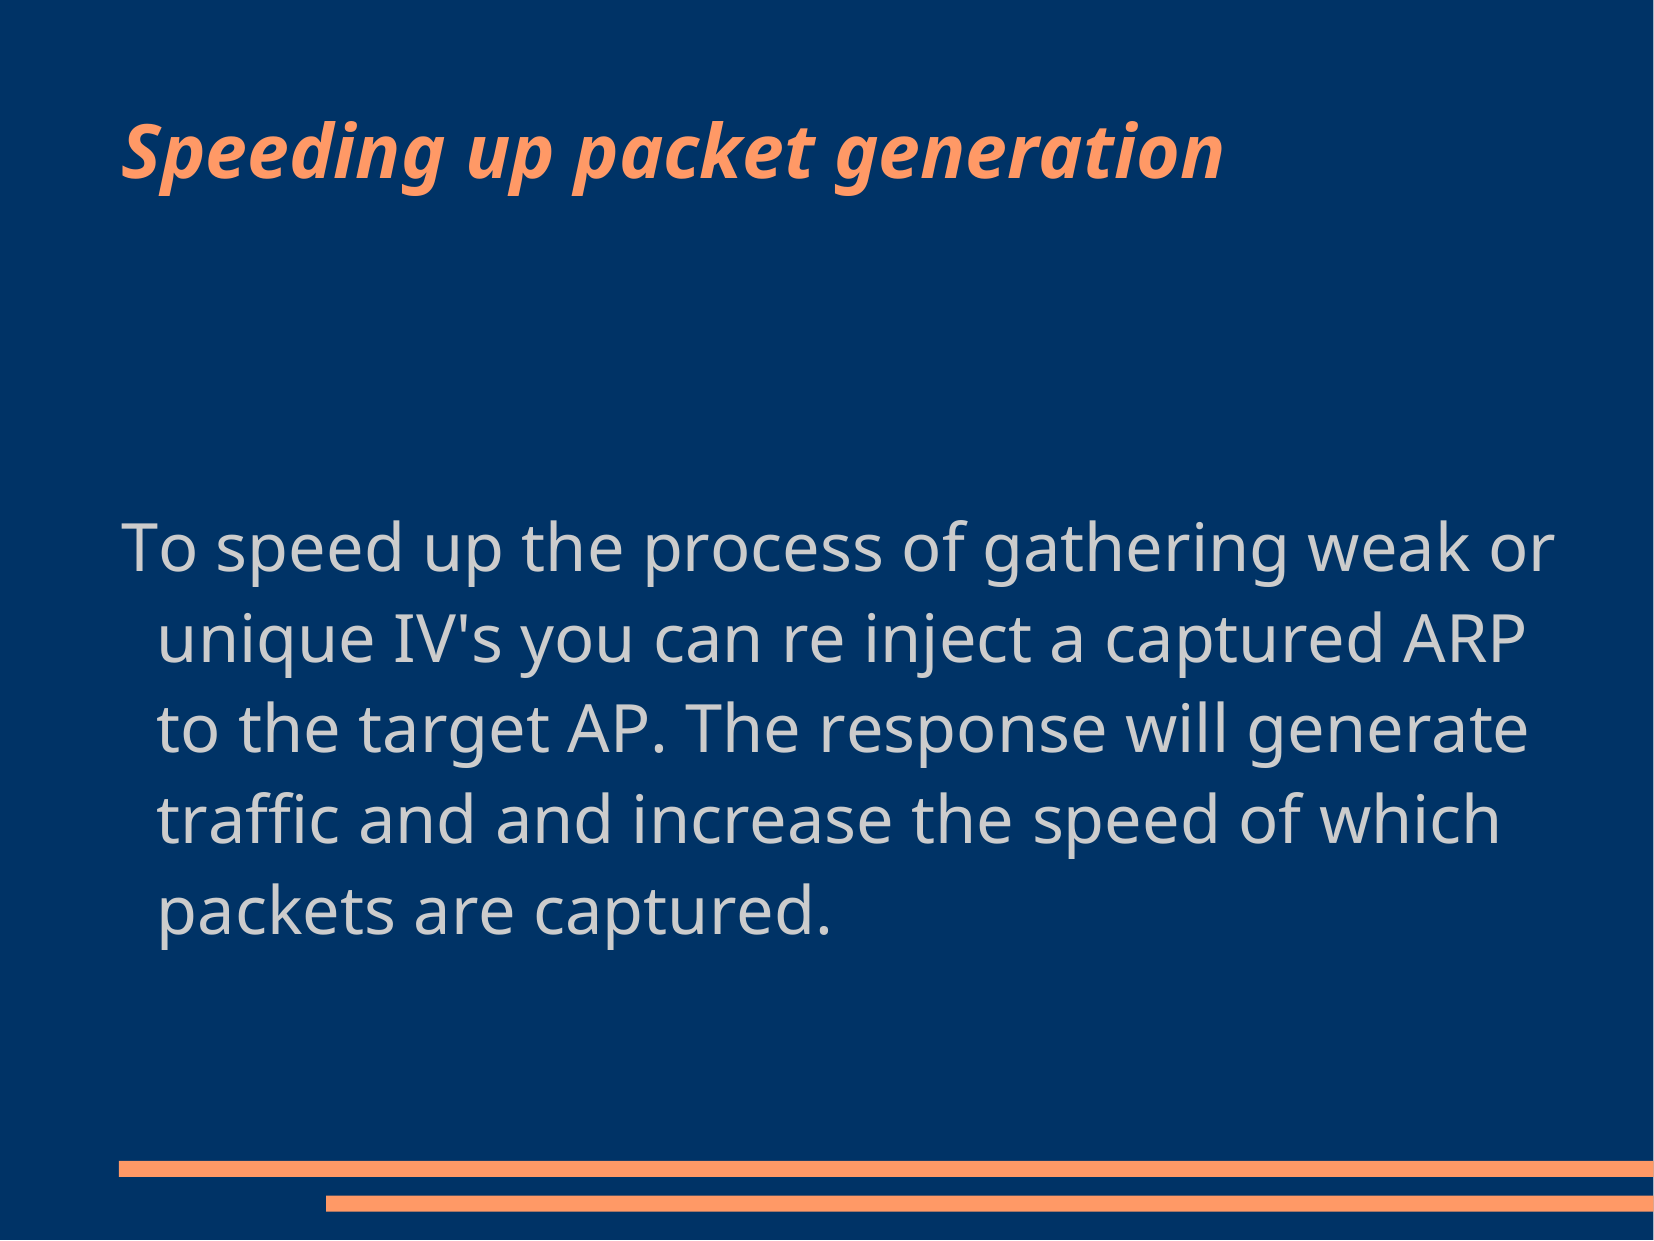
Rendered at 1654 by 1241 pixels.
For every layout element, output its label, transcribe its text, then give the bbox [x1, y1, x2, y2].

title Speeding up packet generation [121, 46, 1534, 254]
subtitle To speed up the process of gathering weak or unique IV's you can re inject a captured ARP to the target AP. The response will generate traffic and and increase the speed of which packets are captured. [121, 322, 1561, 1133]
